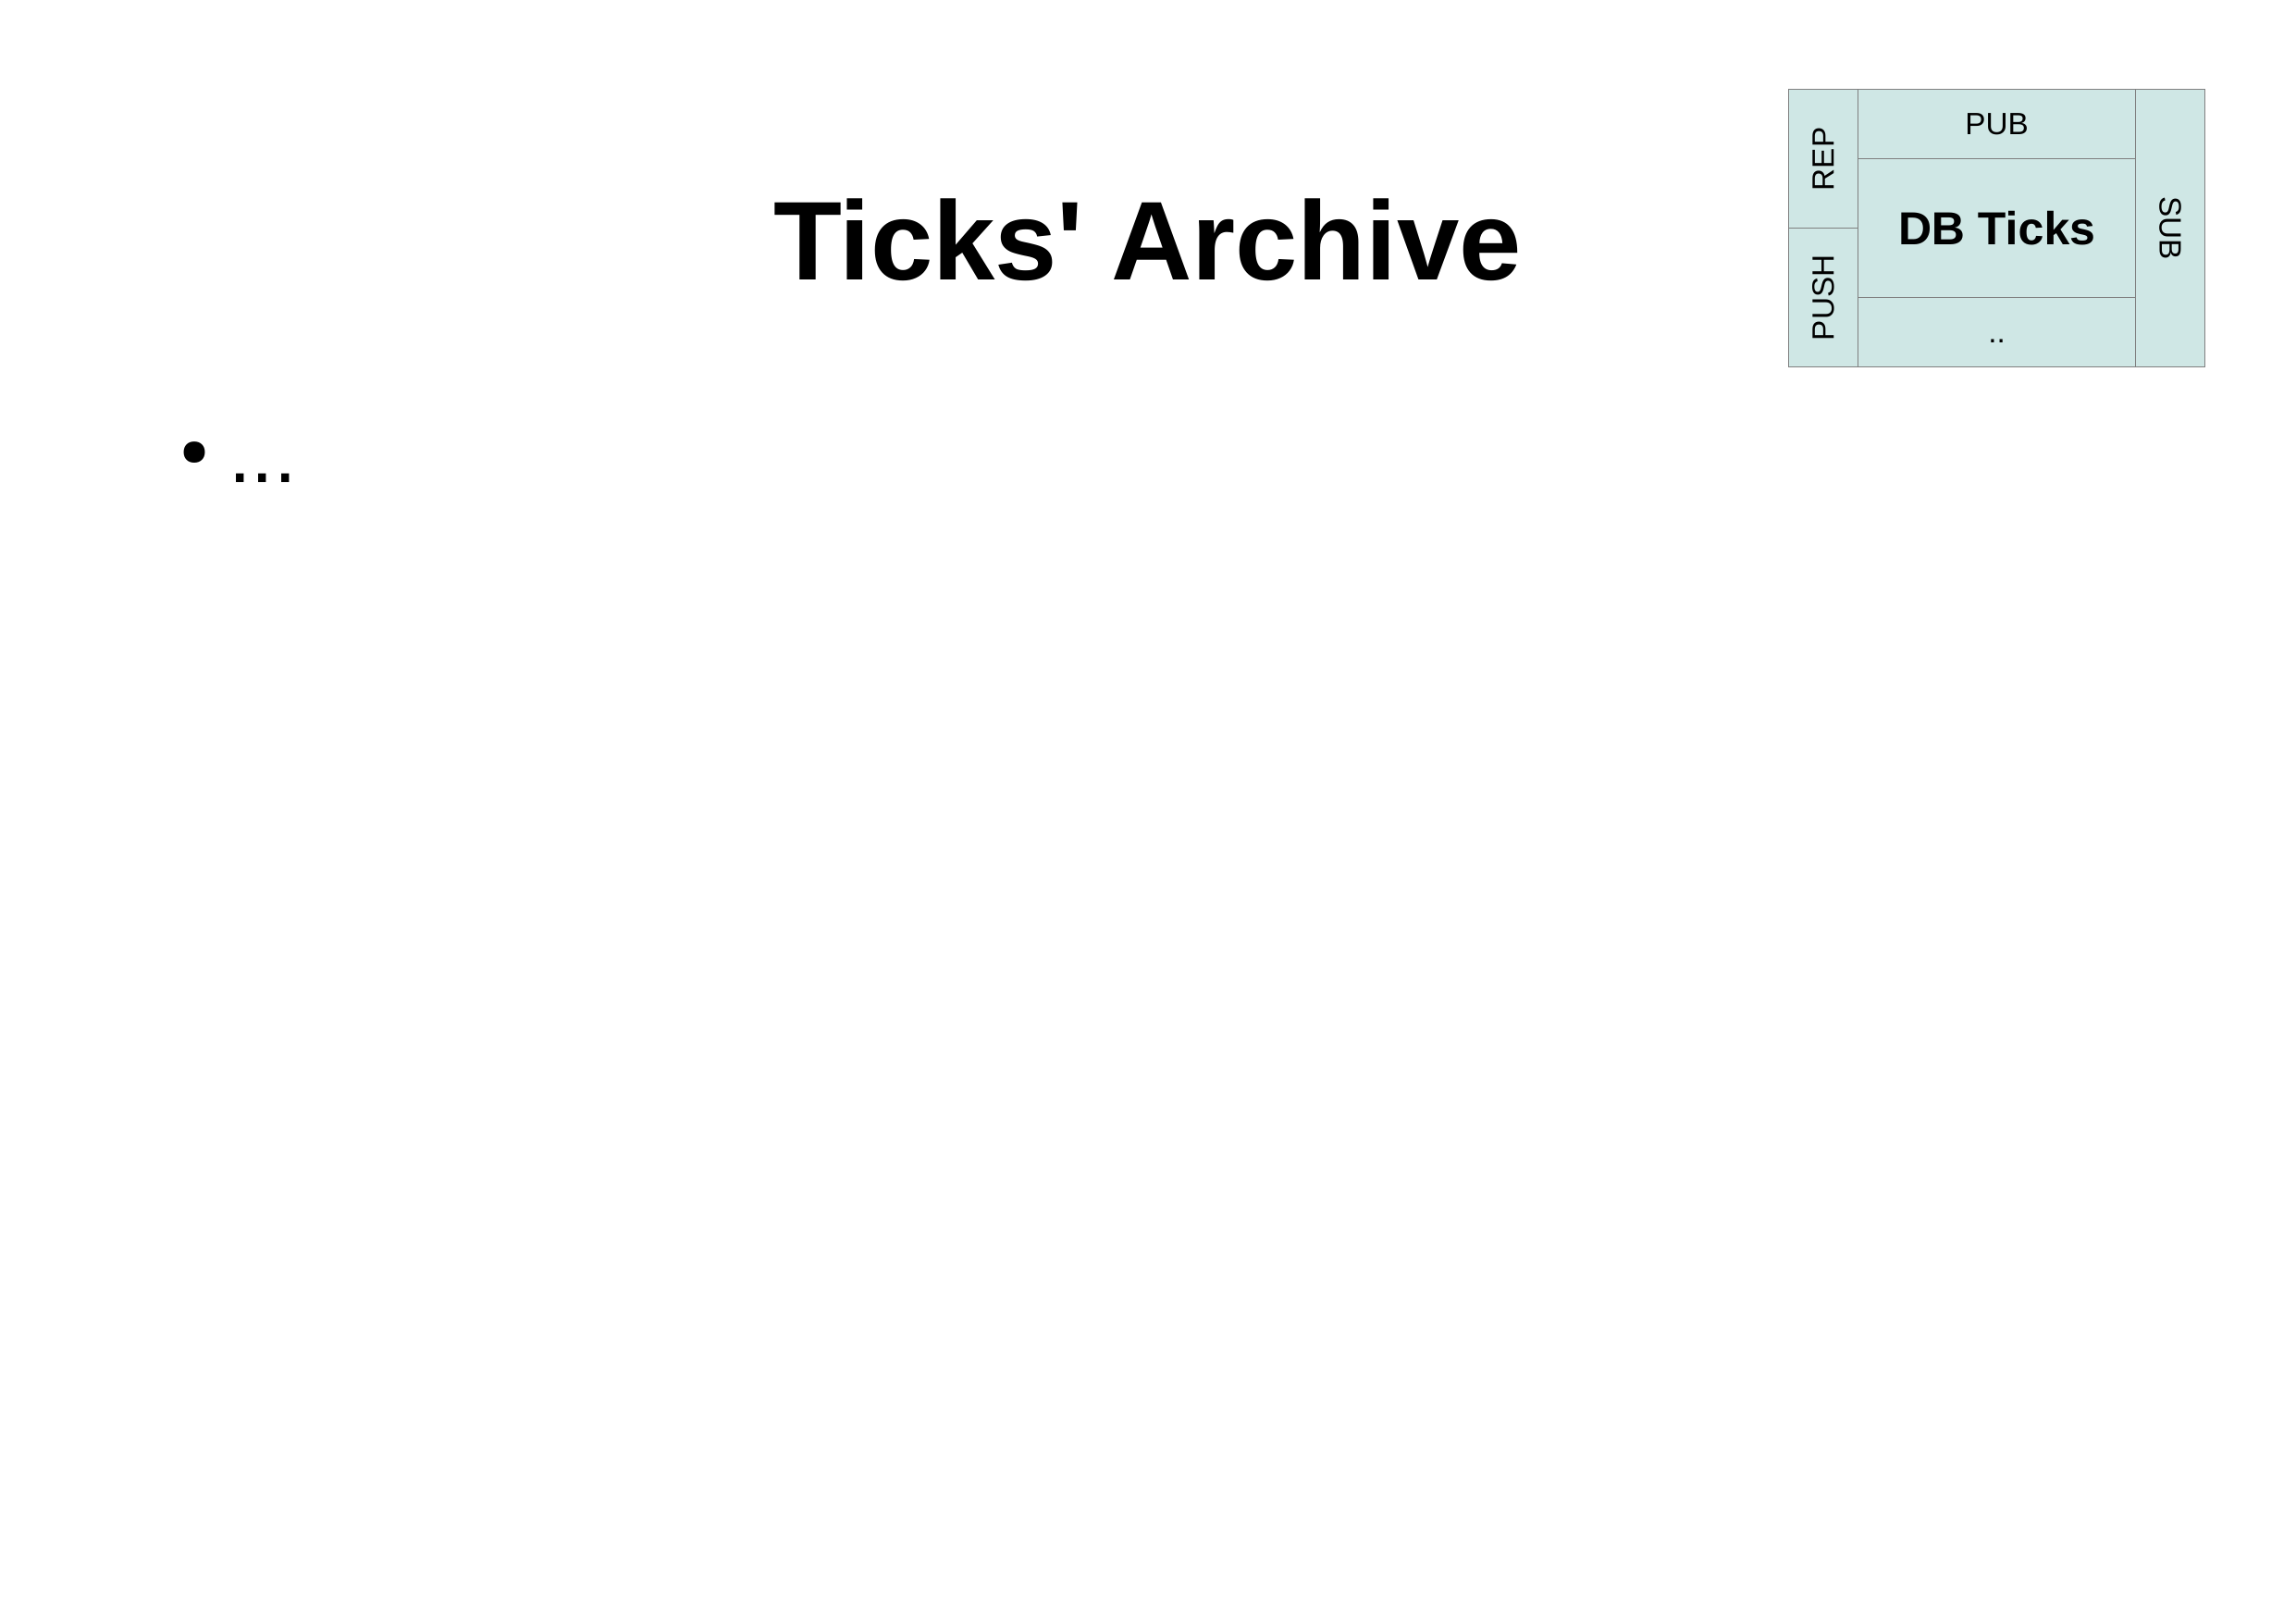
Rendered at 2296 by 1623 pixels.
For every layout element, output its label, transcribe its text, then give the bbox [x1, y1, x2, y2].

text_box REP [1788, 89, 1858, 114]
text_box .. [2132, 297, 2136, 367]
title Ticks' Archive [163, 114, 2132, 367]
text_box SUB [2135, 89, 2205, 367]
list ... [163, 408, 2132, 1408]
text_box PUB [1858, 89, 2136, 159]
